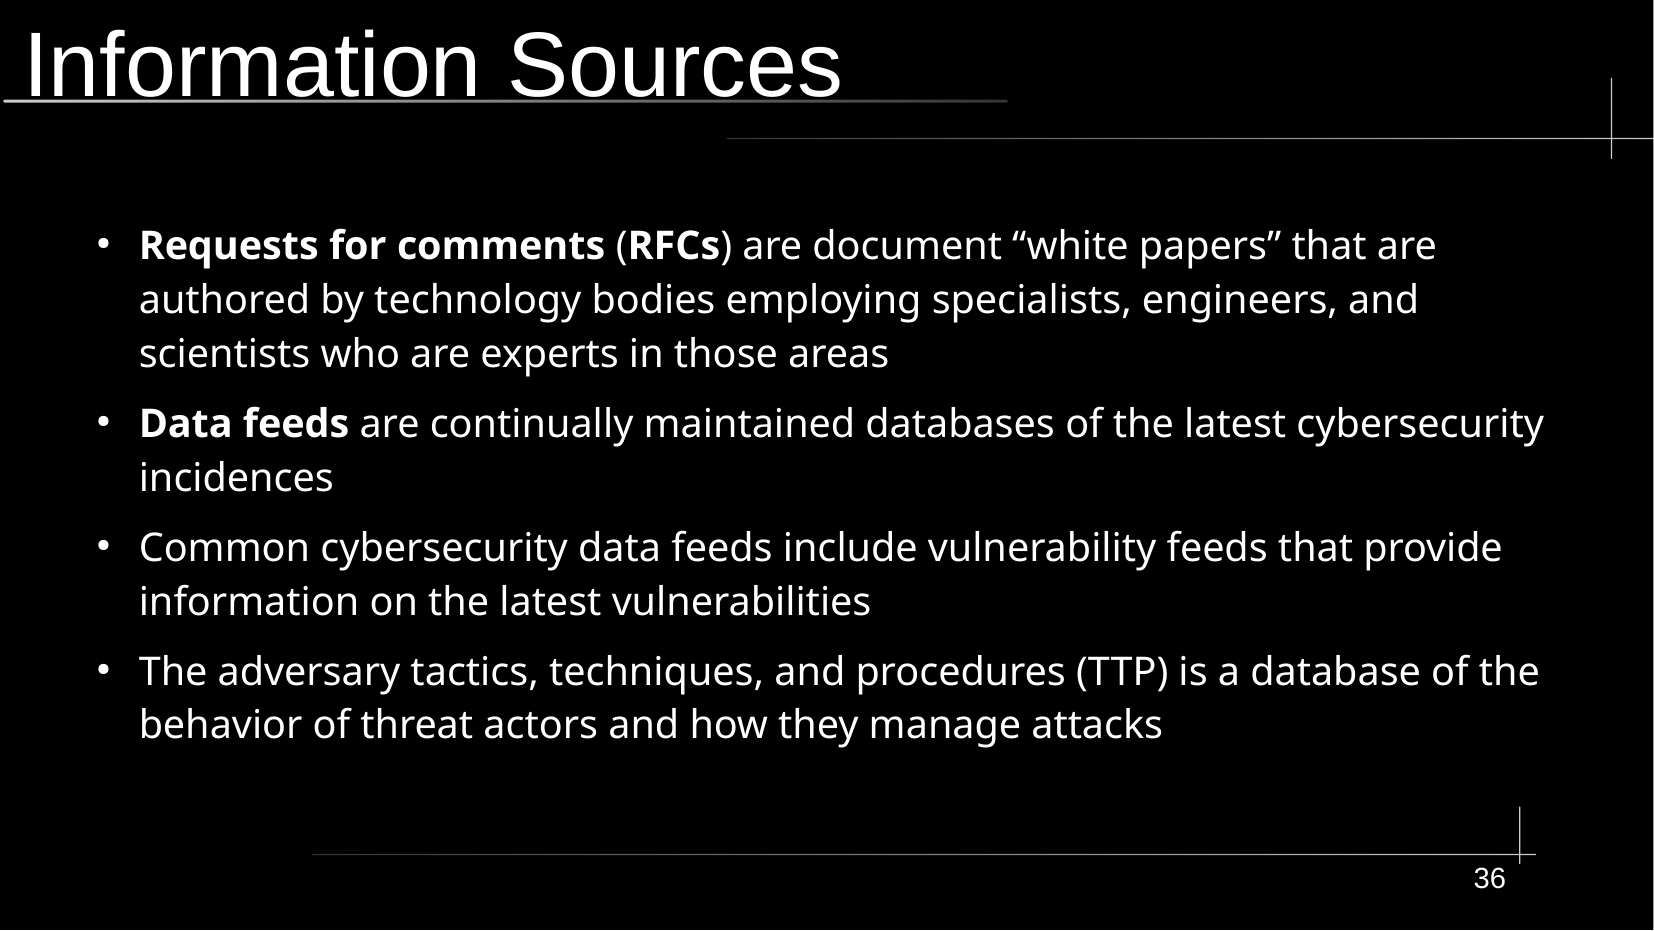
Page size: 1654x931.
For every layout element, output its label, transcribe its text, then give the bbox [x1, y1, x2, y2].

title Information Sources [23, 11, 1589, 119]
list Requests for comments (RFCs) are document “white papers” that are authored by technology bodies employing specialists, engineers, and scientists who are experts in those areas Data feeds are continually maintained databases of the latest cybersecurity incidences Common cybersecurity data feeds include vulnerability feeds that provide information on the latest vulnerabilities The adversary tactics, techniques, and procedures (TTP) is a database of the behavior of threat actors and how they manage attacks [82, 217, 1571, 758]
